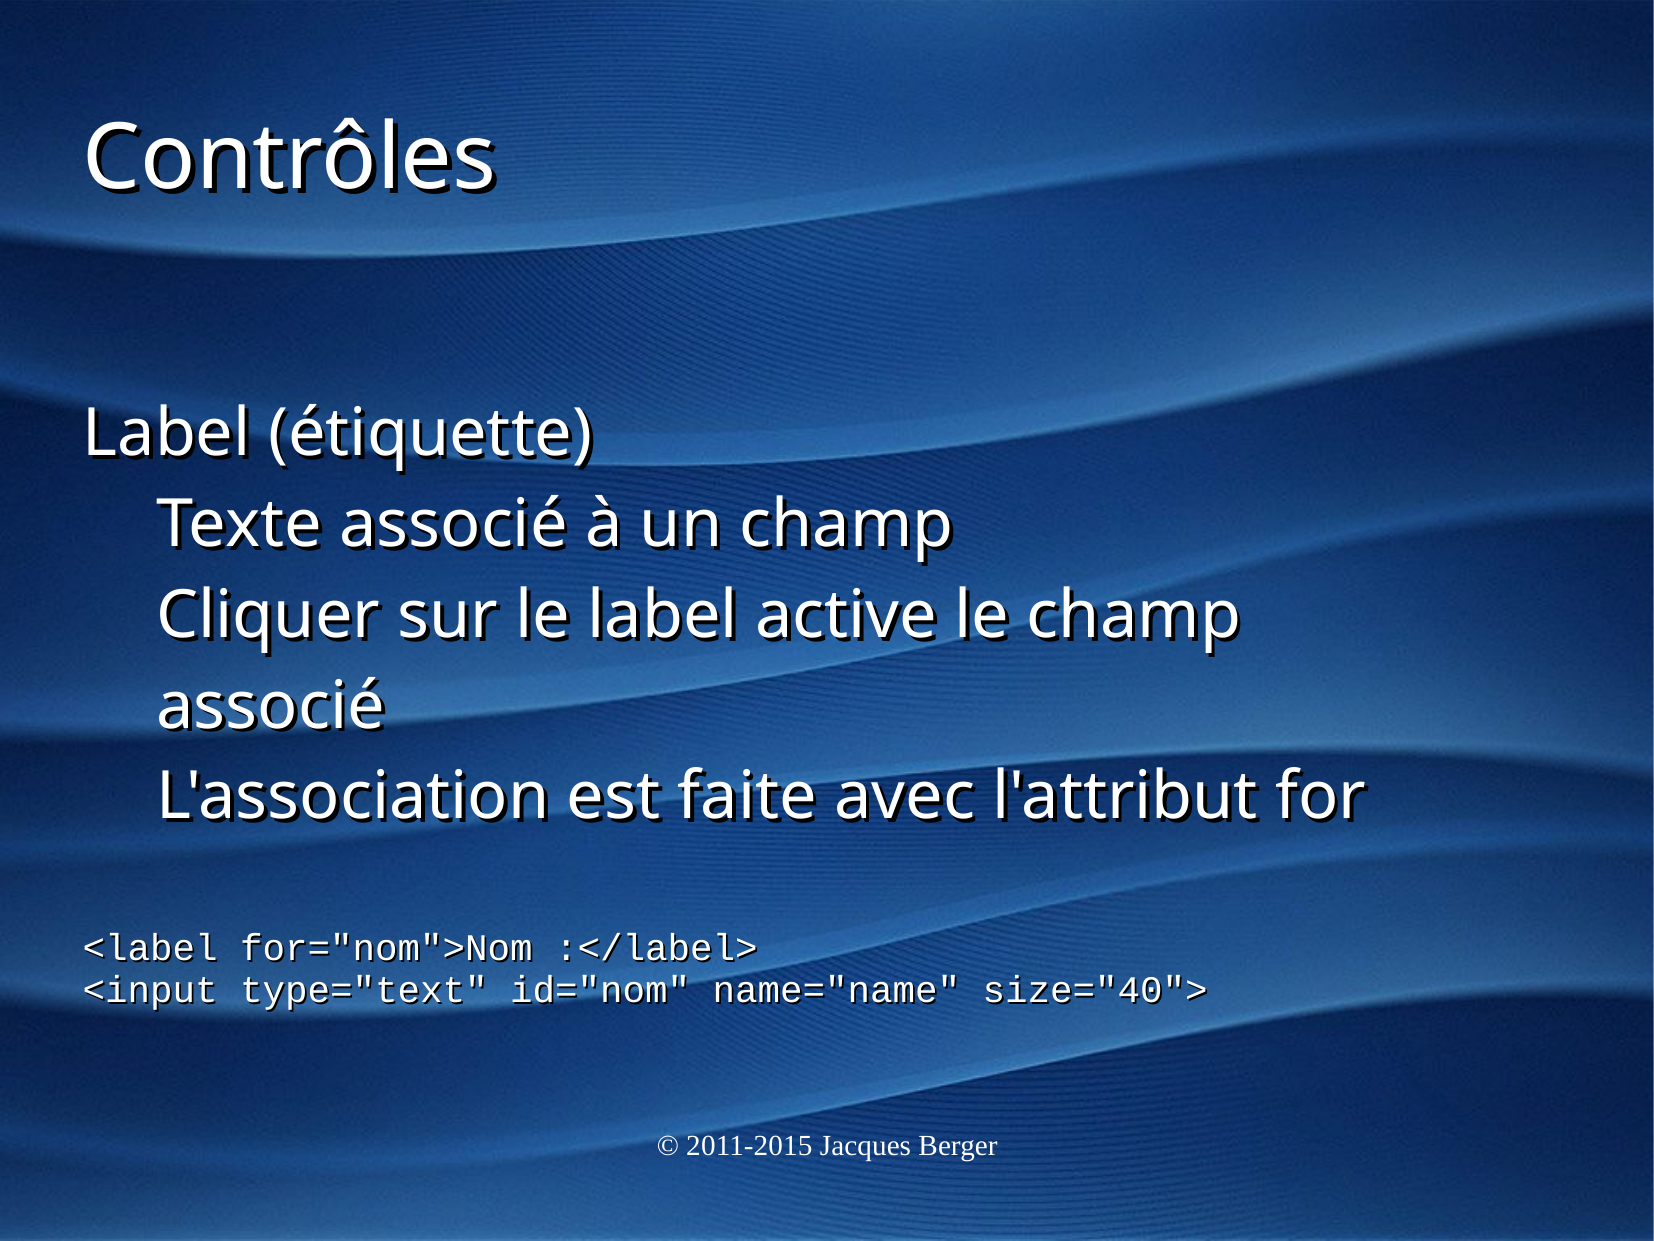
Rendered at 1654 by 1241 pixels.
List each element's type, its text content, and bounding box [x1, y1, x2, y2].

picture [0, 0, 1654, 1241]
title Contrôles [82, 56, 1571, 250]
subtitle Label (étiquette) Texte associé à un champ Cliquer sur le label active le champ associé L'association est faite avec l'attribut for <label for="nom">Nom :</label> <input type="text" id="nom" name="name" size="40"> [82, 297, 1571, 1102]
